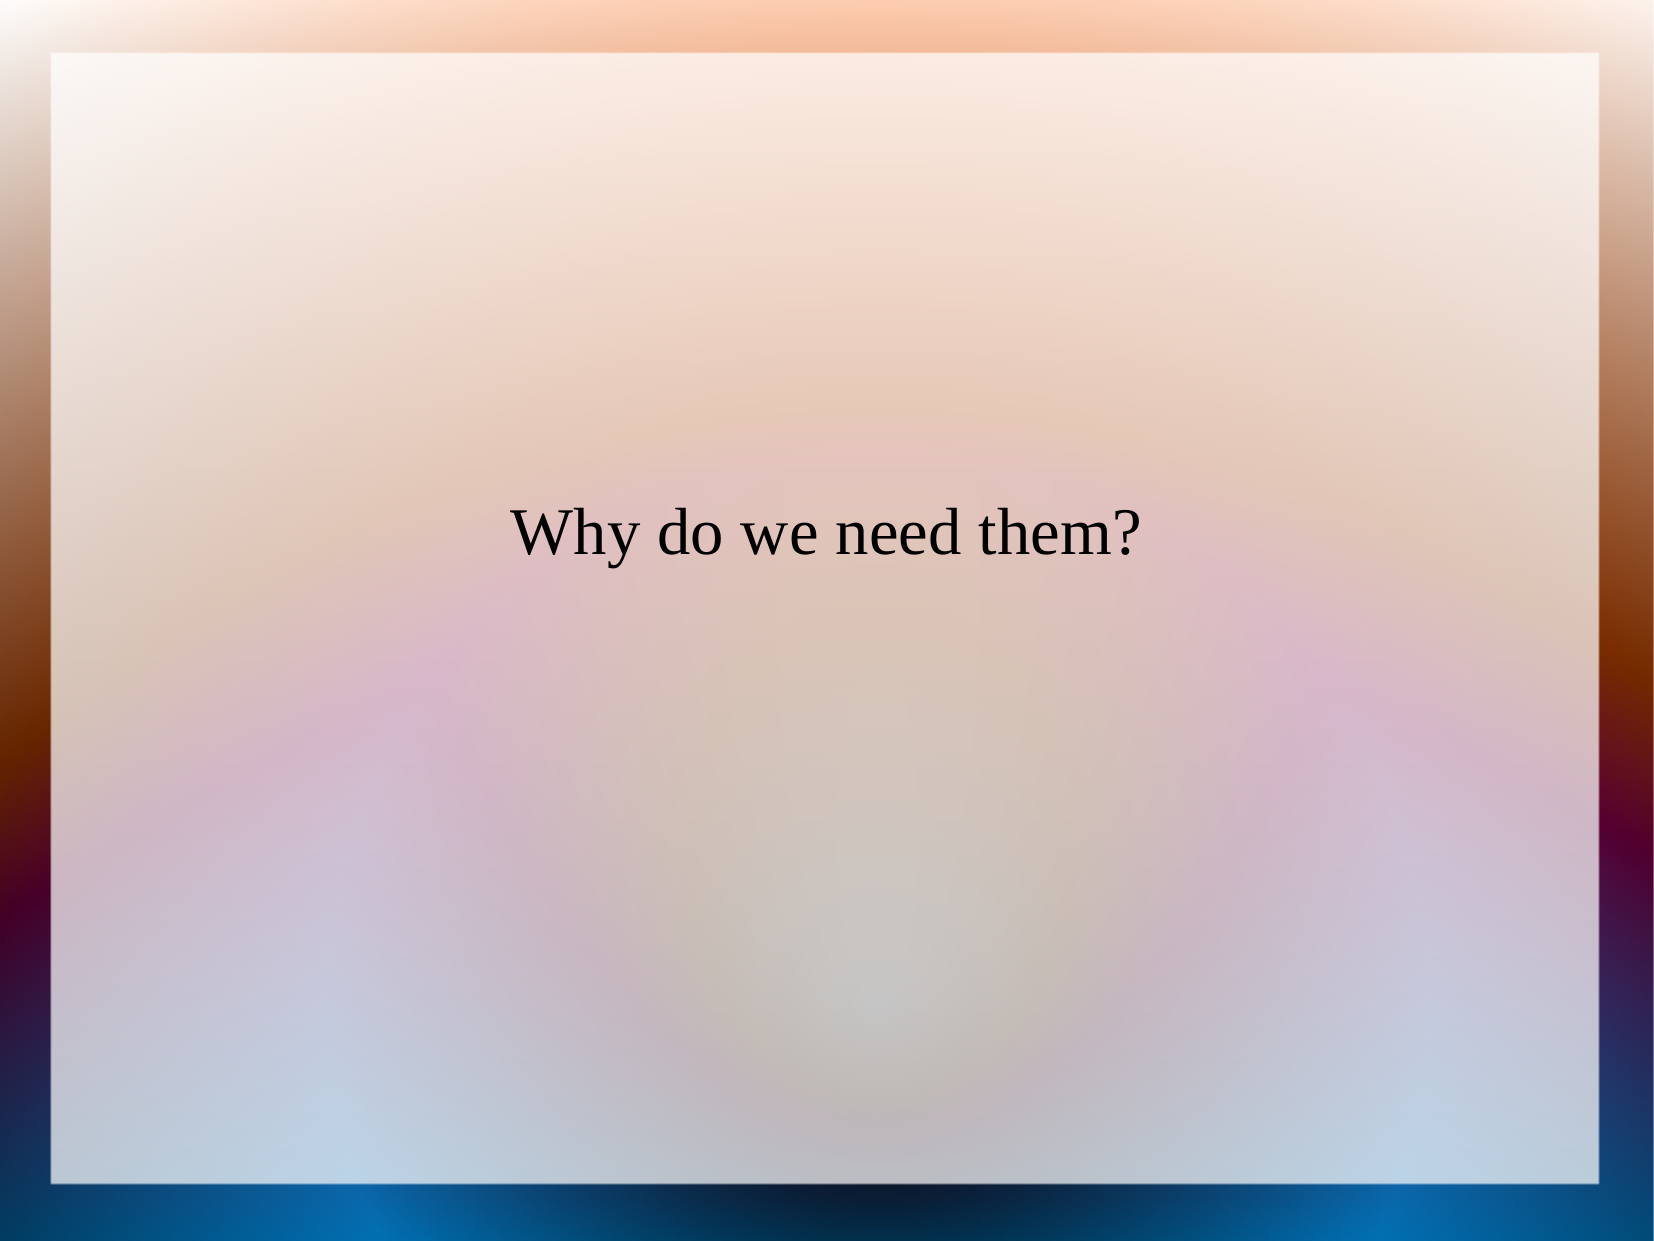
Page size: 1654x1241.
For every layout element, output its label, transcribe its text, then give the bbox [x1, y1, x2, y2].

subtitle Why do we need them? [82, 55, 1571, 1010]
picture [0, 0, 1654, 1241]
